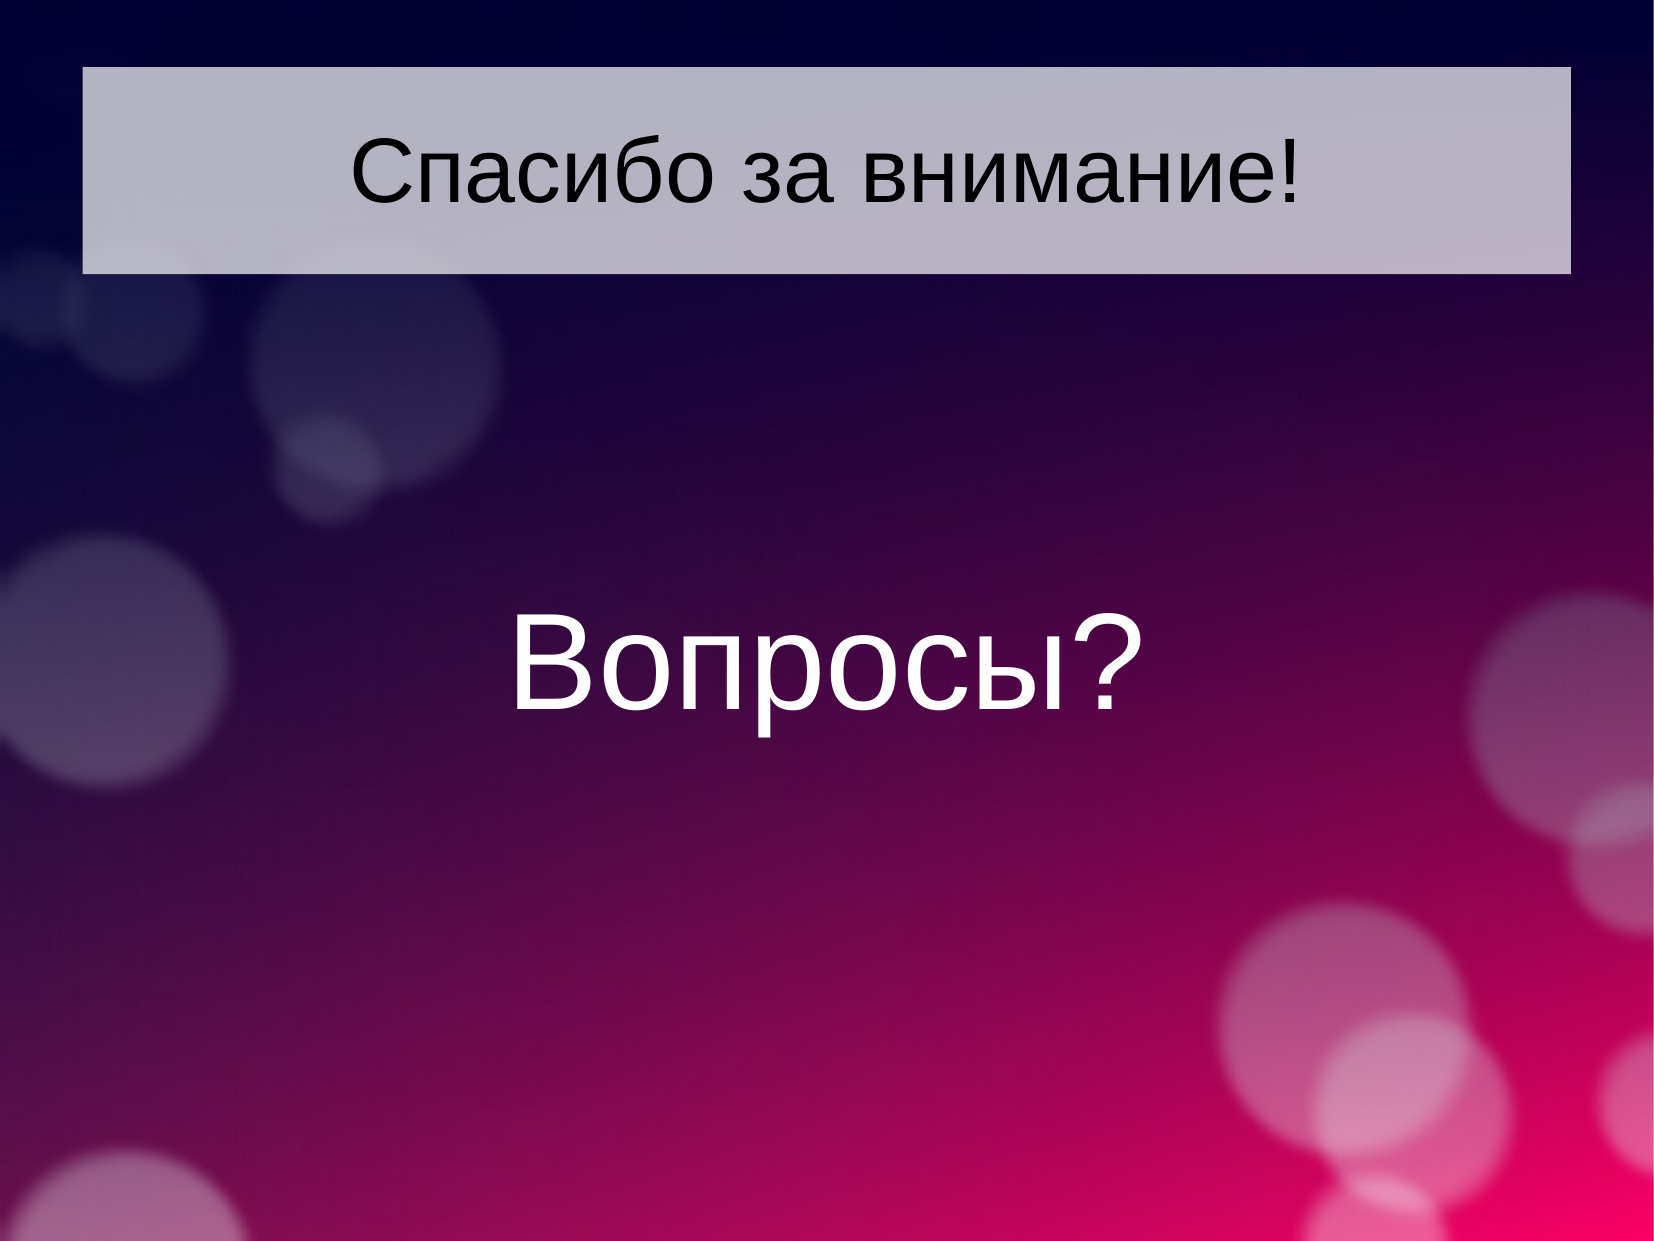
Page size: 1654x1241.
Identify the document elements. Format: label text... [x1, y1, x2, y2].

picture [0, 0, 1654, 1241]
list Вопросы? [47, 401, 1536, 1169]
title Спасибо за внимание! [82, 67, 1571, 275]
